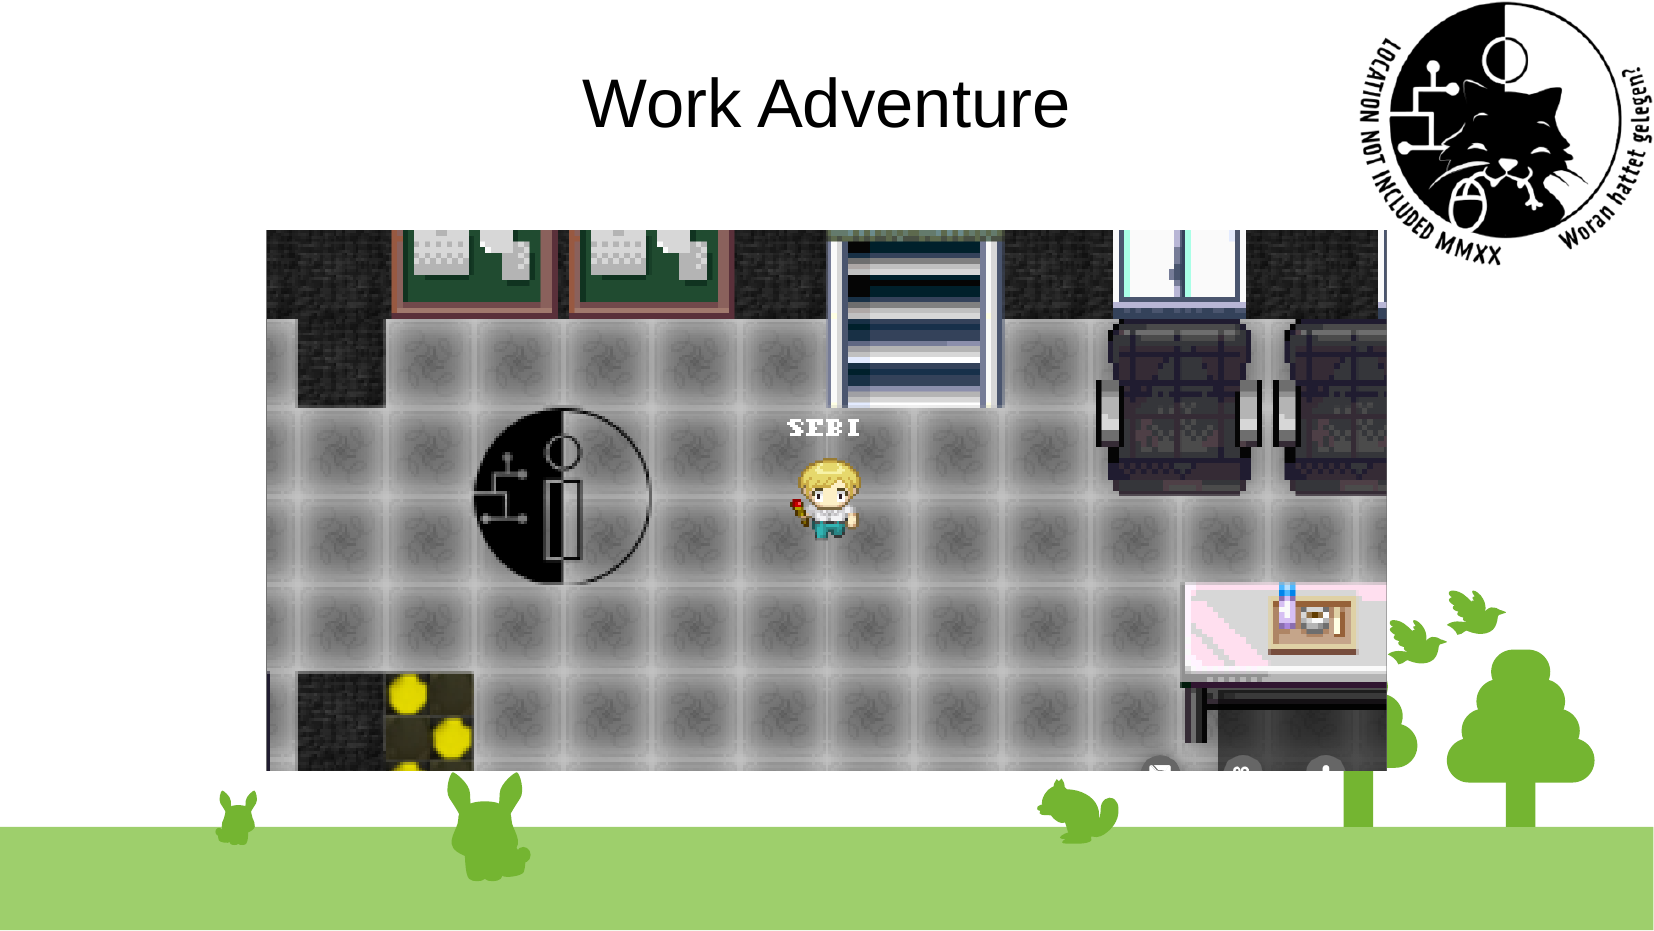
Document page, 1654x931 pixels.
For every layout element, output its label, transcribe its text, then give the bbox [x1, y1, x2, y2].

picture [266, 0, 1654, 771]
title Work Adventure [88, 29, 1565, 178]
